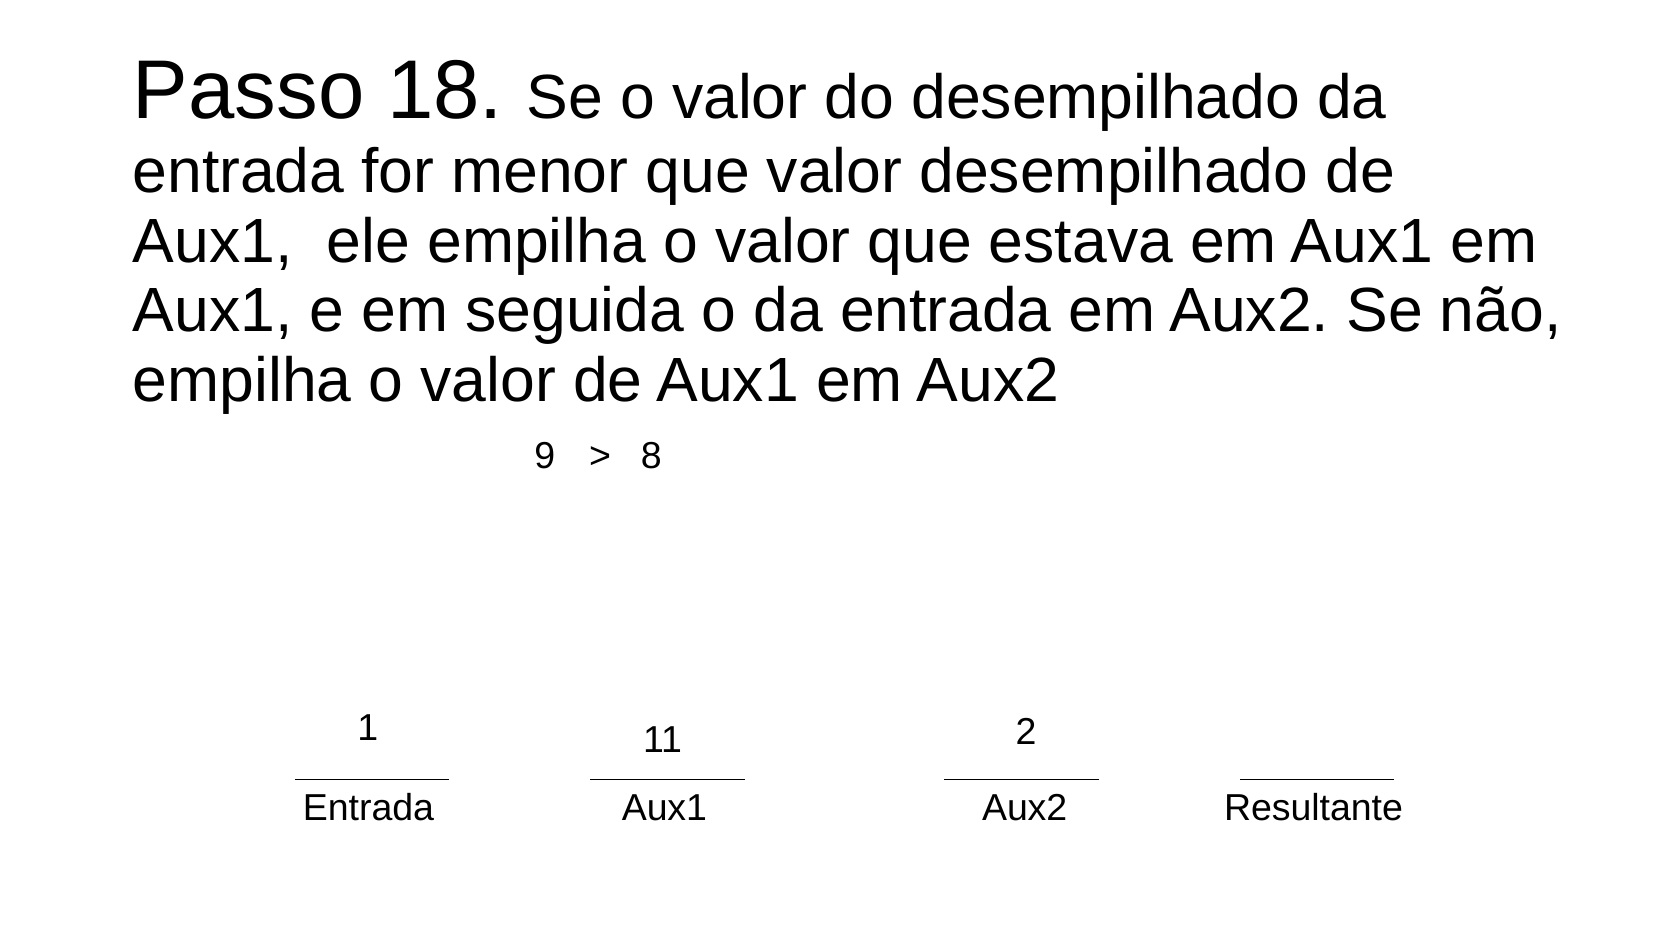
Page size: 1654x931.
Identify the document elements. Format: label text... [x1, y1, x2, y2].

text_box Aux1 [607, 780, 723, 837]
text_box Passo 18. Se o valor do desempilhado da entrada for menor que valor desempilhado de Aux1, ele empilha o valor que estava em Aux1 em Aux1, e em seguida o da entrada em Aux2. Se não, empilha o valor de Aux1 em Aux2 [118, 35, 1583, 423]
text_box 9 [519, 427, 571, 485]
text_box 2 [1000, 702, 1052, 760]
text_box Resultante [1209, 779, 1418, 837]
text_box Entrada [288, 779, 449, 837]
text_box 1 [342, 699, 393, 756]
text_box 8 [626, 427, 695, 485]
text_box Aux2 [967, 780, 1083, 837]
text_box > [574, 427, 626, 485]
text_box 11 [628, 710, 697, 768]
